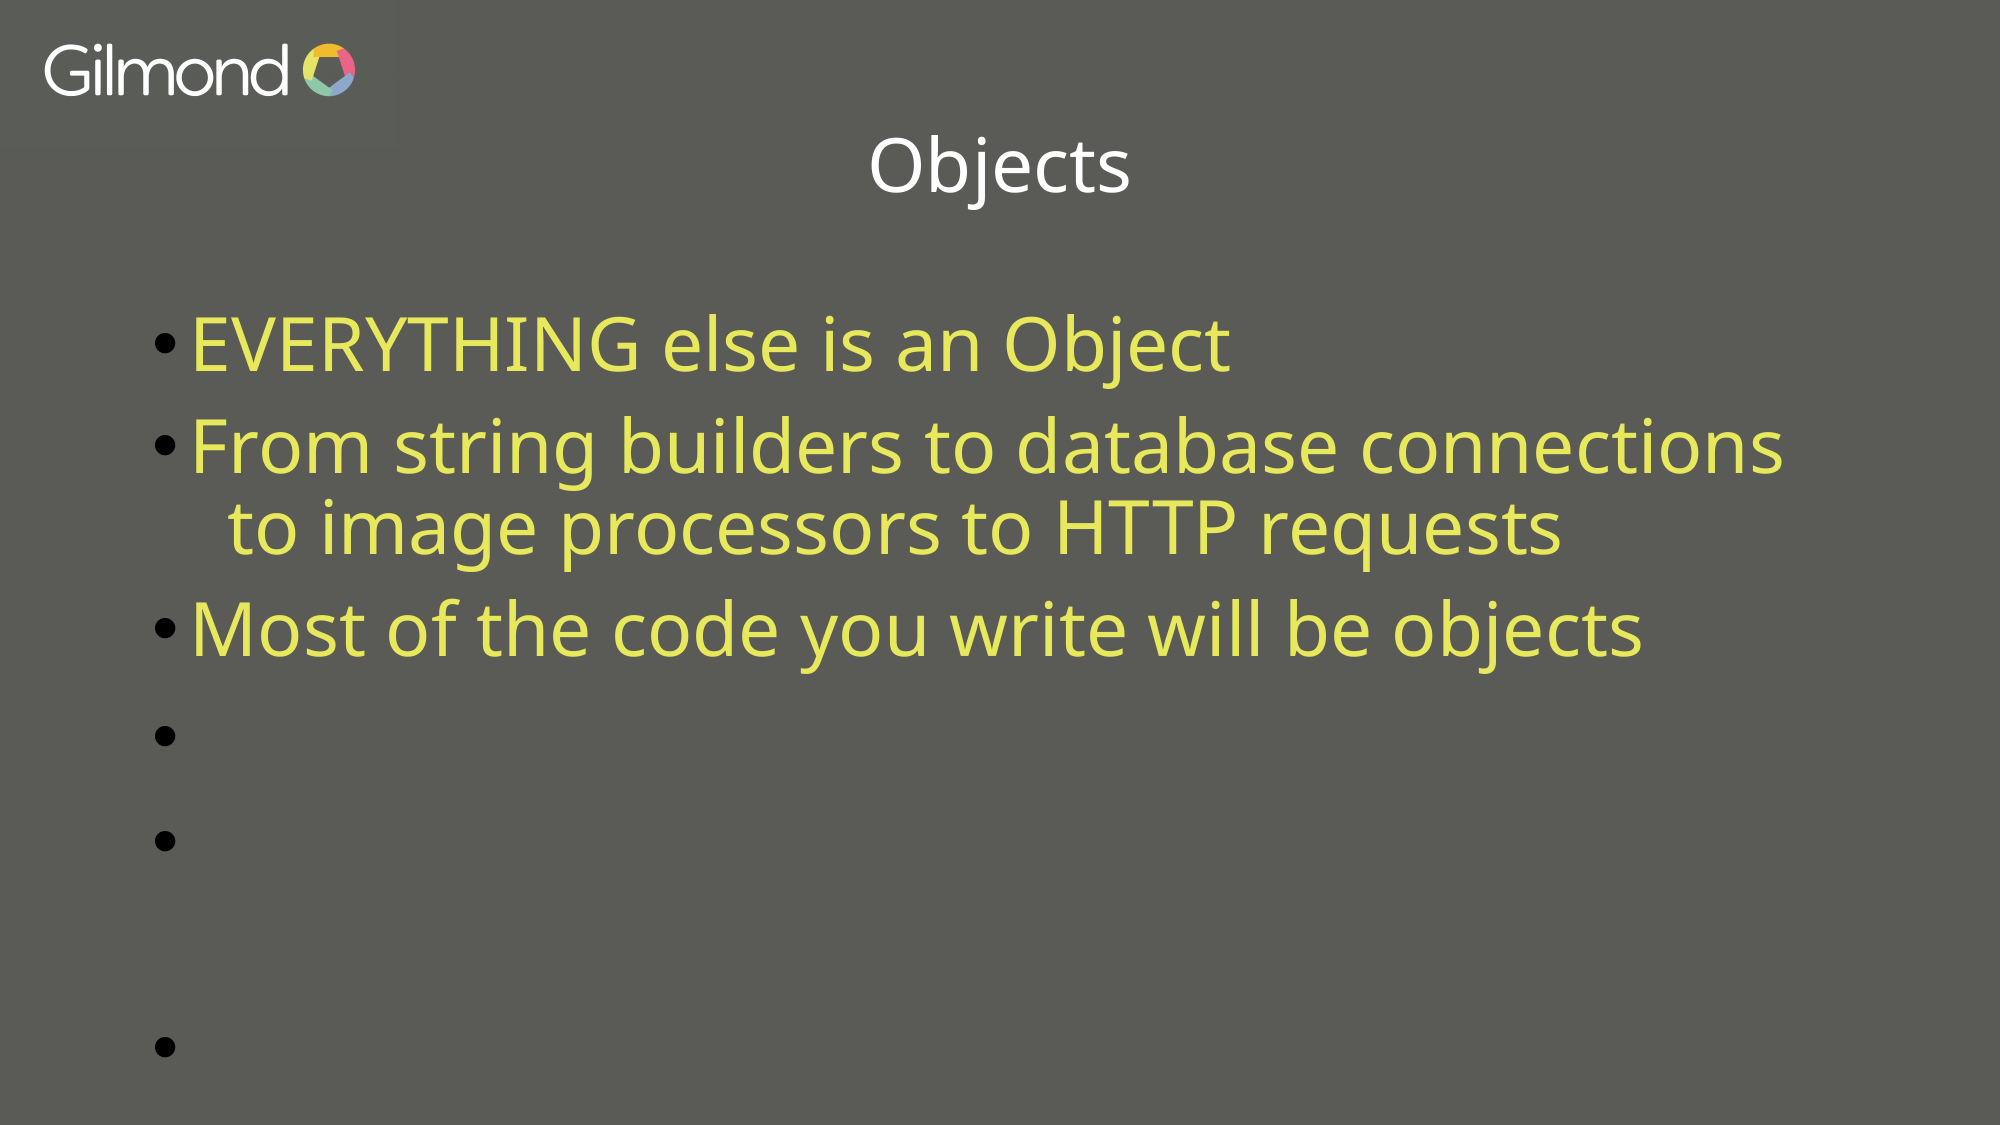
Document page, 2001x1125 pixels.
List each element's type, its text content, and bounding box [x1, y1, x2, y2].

title Objects [137, 59, 1863, 278]
list EVERYTHING else is an Object From string builders to database connections to image processors to HTTP requests Most of the code you write will be objects [137, 299, 1863, 1014]
picture [0, 0, 399, 149]
